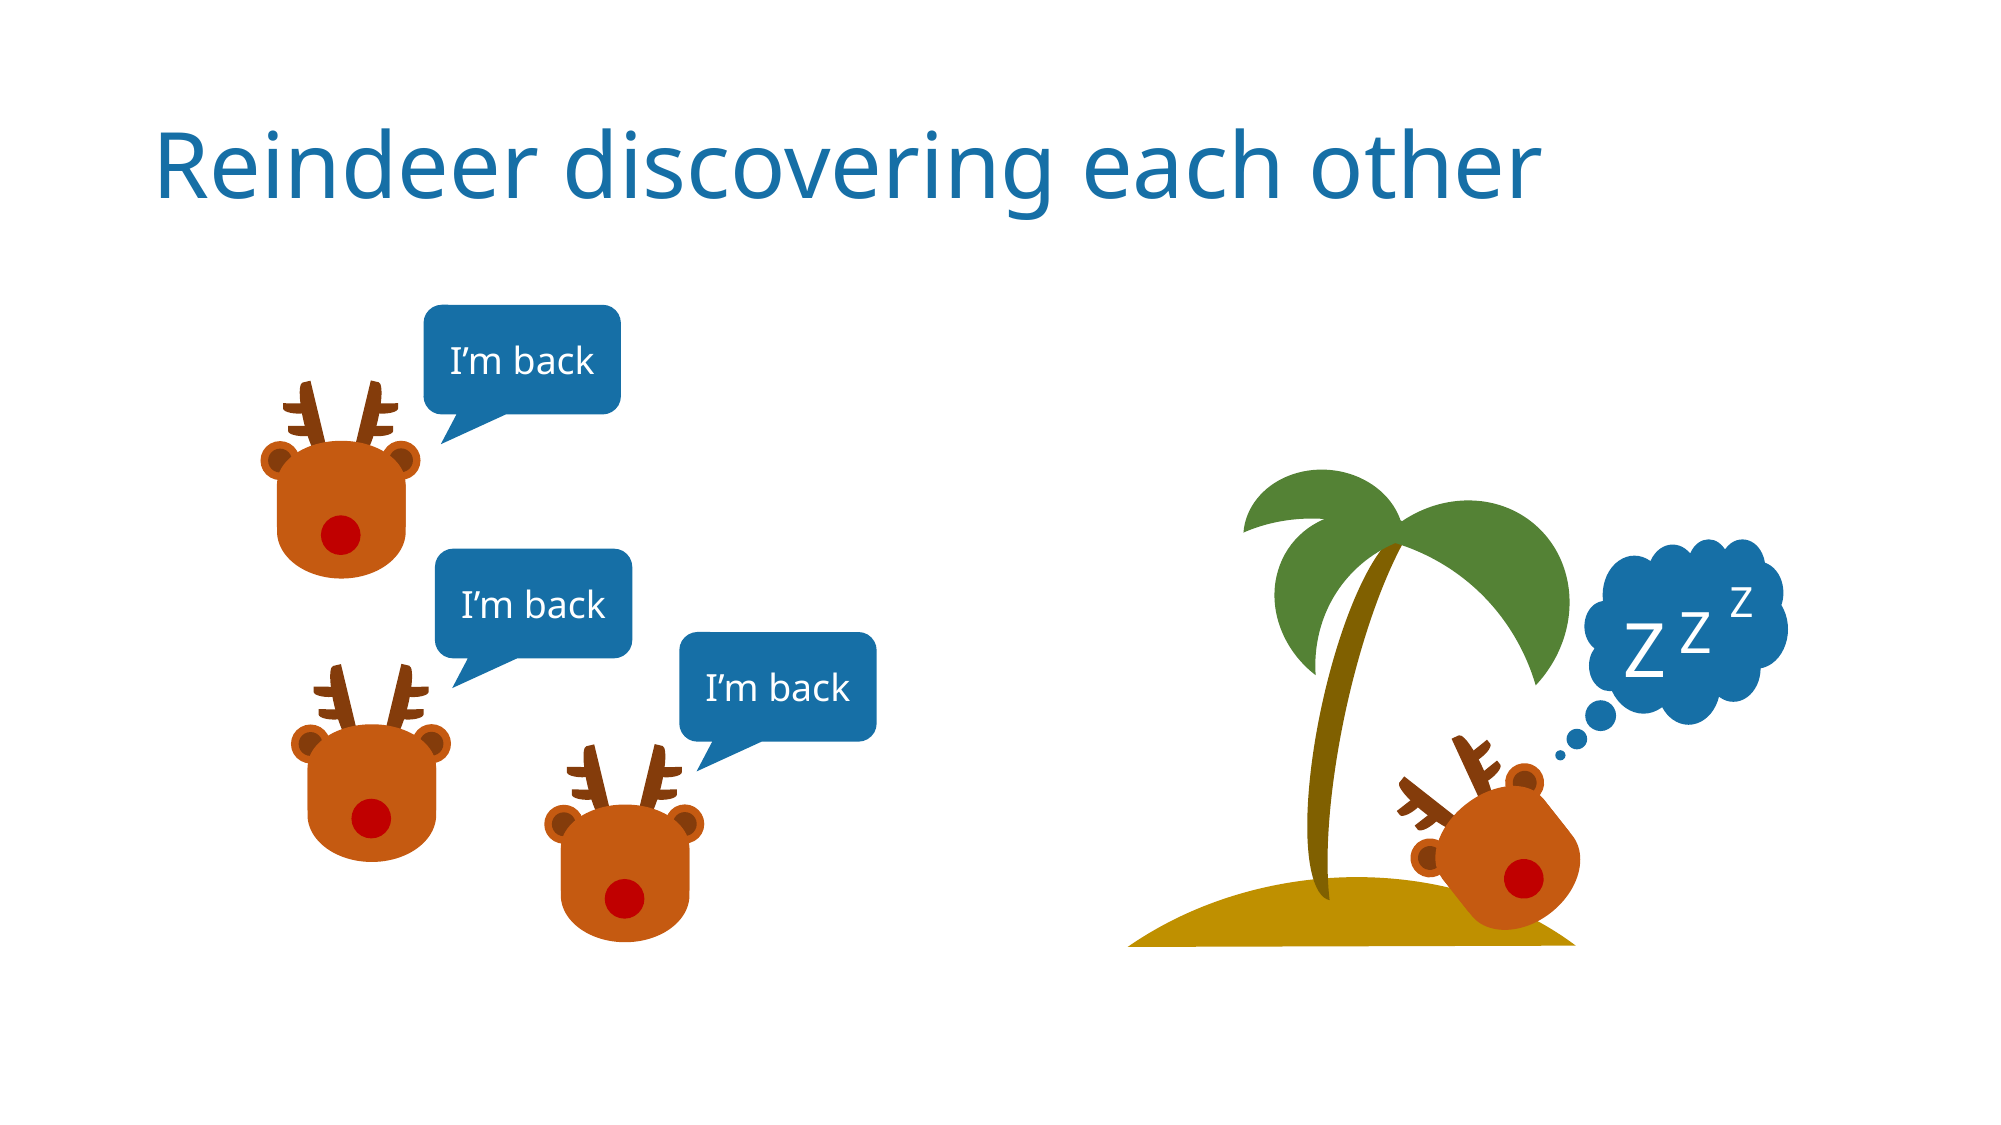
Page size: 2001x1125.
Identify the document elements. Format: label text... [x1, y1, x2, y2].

text_box [544, 744, 705, 943]
text_box [1584, 539, 1789, 725]
text_box Z [1608, 605, 1677, 682]
list Z [1664, 596, 1733, 674]
text_box [260, 380, 421, 579]
text_box I’m back [679, 631, 877, 772]
text_box I’m back [434, 548, 633, 689]
title Reindeer discovering each other [137, 59, 1863, 278]
text_box [1585, 700, 1617, 732]
text_box I’m back [423, 304, 621, 445]
text_box [1127, 469, 1581, 947]
text_box Z [1714, 573, 1783, 651]
text_box [1555, 750, 1566, 761]
text_box [1566, 728, 1588, 750]
text_box [290, 663, 452, 862]
